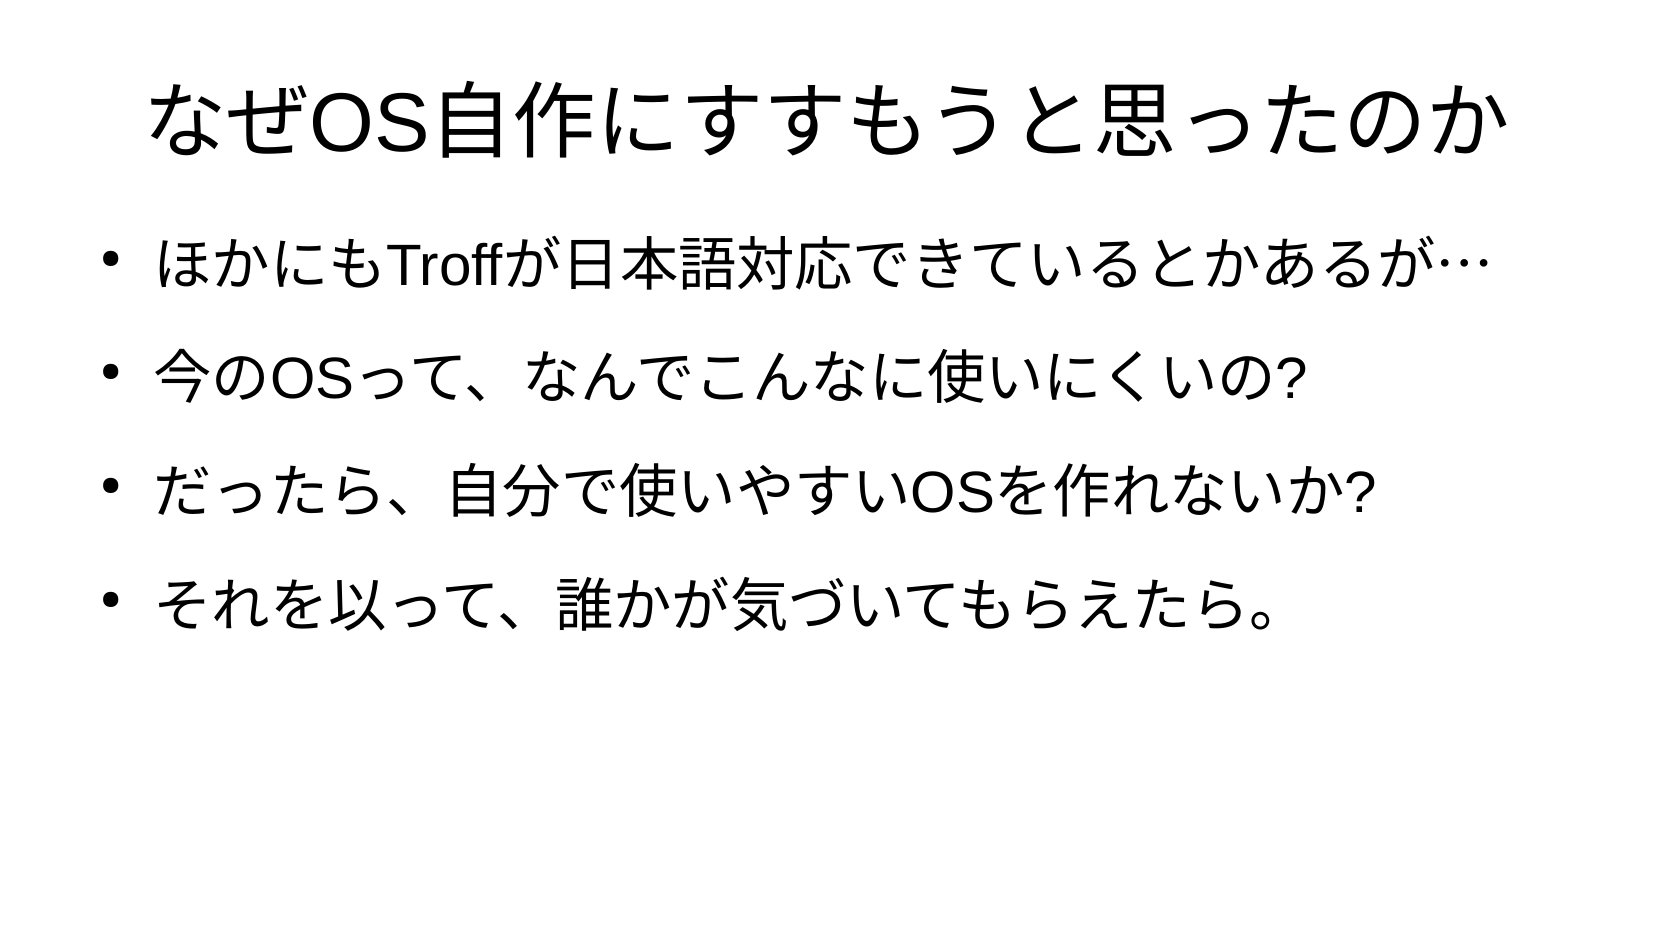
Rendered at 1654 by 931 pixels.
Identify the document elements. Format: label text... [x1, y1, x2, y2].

title なぜOS自作にすすもうと思ったのか [82, 37, 1571, 193]
list ほかにもTroffが日本語対応できているとかあるが… 今のOSって、なんでこんなに使いにくいの? だったら、自分で使いやすいOSを作れないか? それを以って、誰かが気づいてもらえたら。 [82, 217, 1571, 758]
